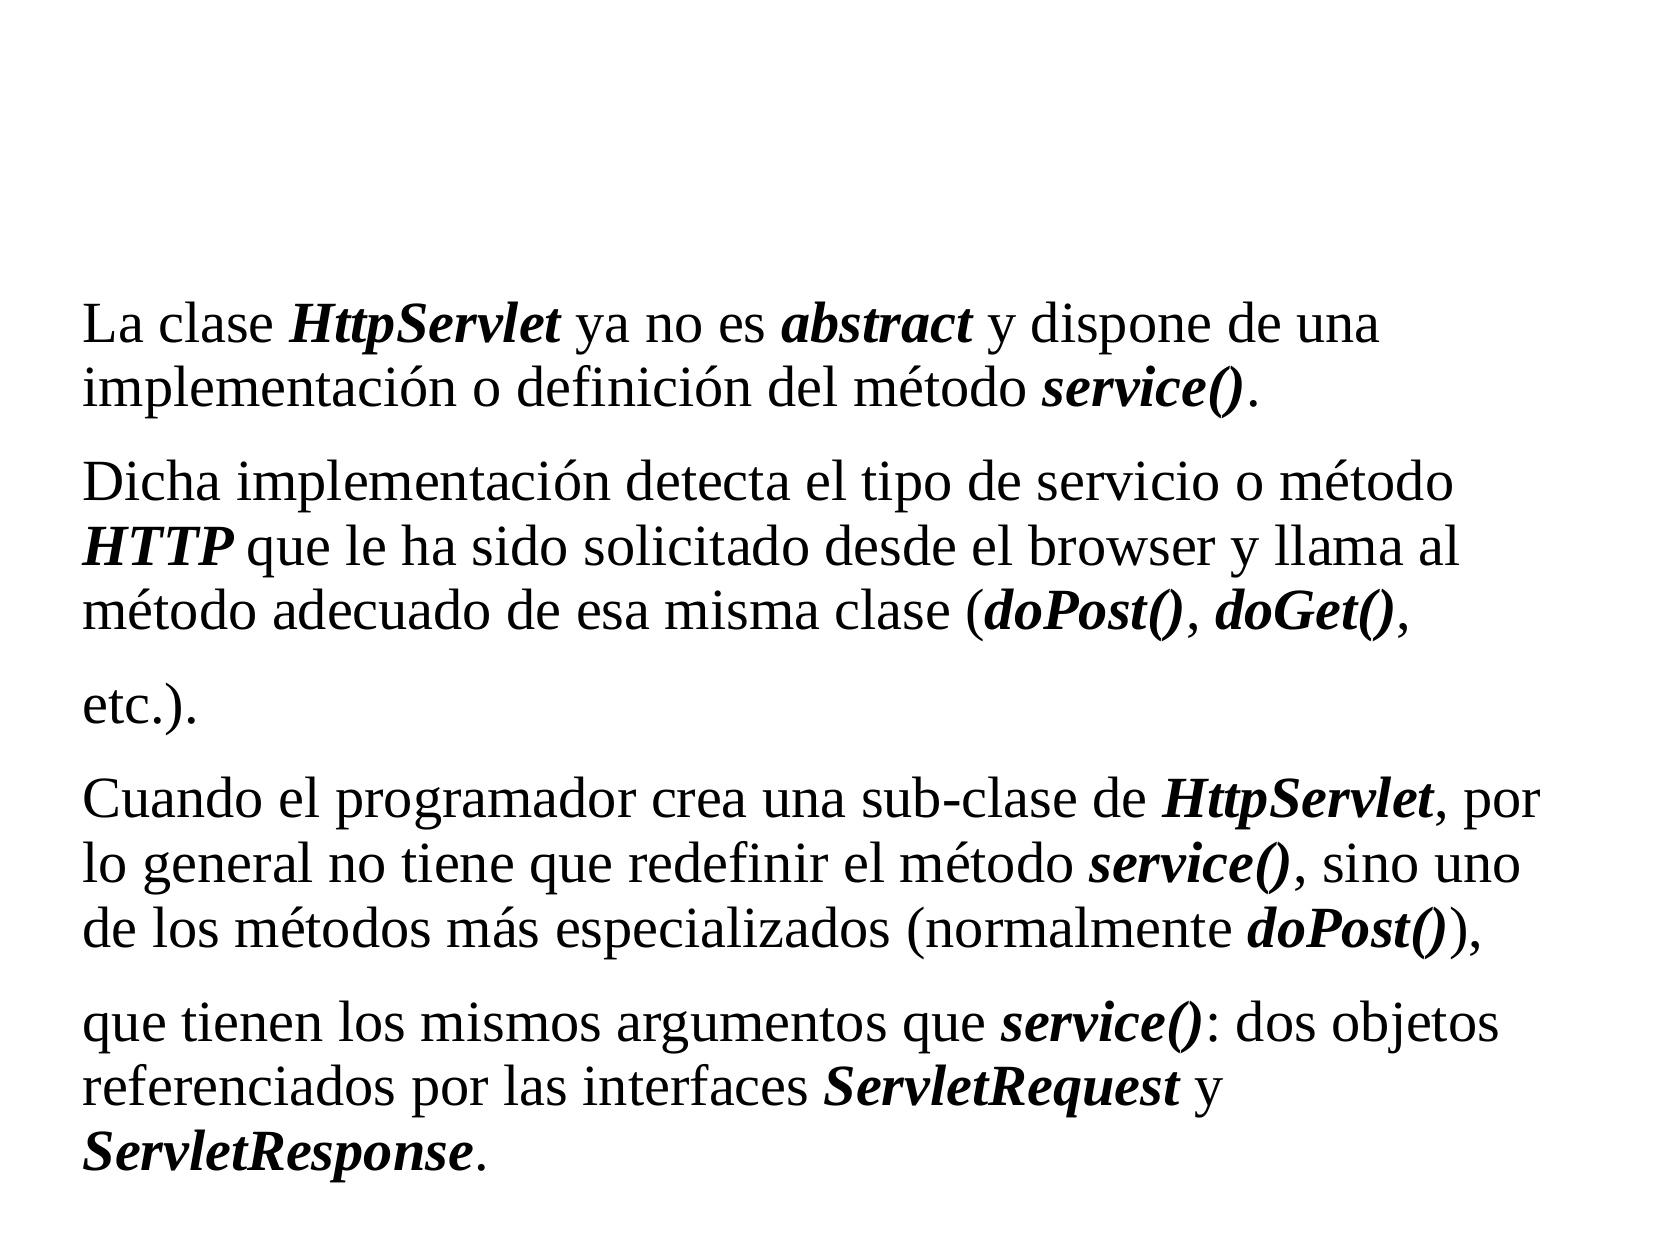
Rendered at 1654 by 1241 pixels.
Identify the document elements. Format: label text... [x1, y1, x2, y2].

list La clase HttpServlet ya no es abstract y dispone de una implementación o definición del método service(). Dicha implementación detecta el tipo de servicio o método HTTP que le ha sido solicitado desde el browser y llama al método adecuado de esa misma clase (doPost(), doGet(), etc.). Cuando el programador crea una sub-clase de HttpServlet, por lo general no tiene que redefinir el método service(), sino uno de los métodos más especializados (normalmente doPost()), que tienen los mismos argumentos que service(): dos objetos referenciados por las interfaces ServletRequest y ServletResponse. [82, 290, 1571, 1197]
